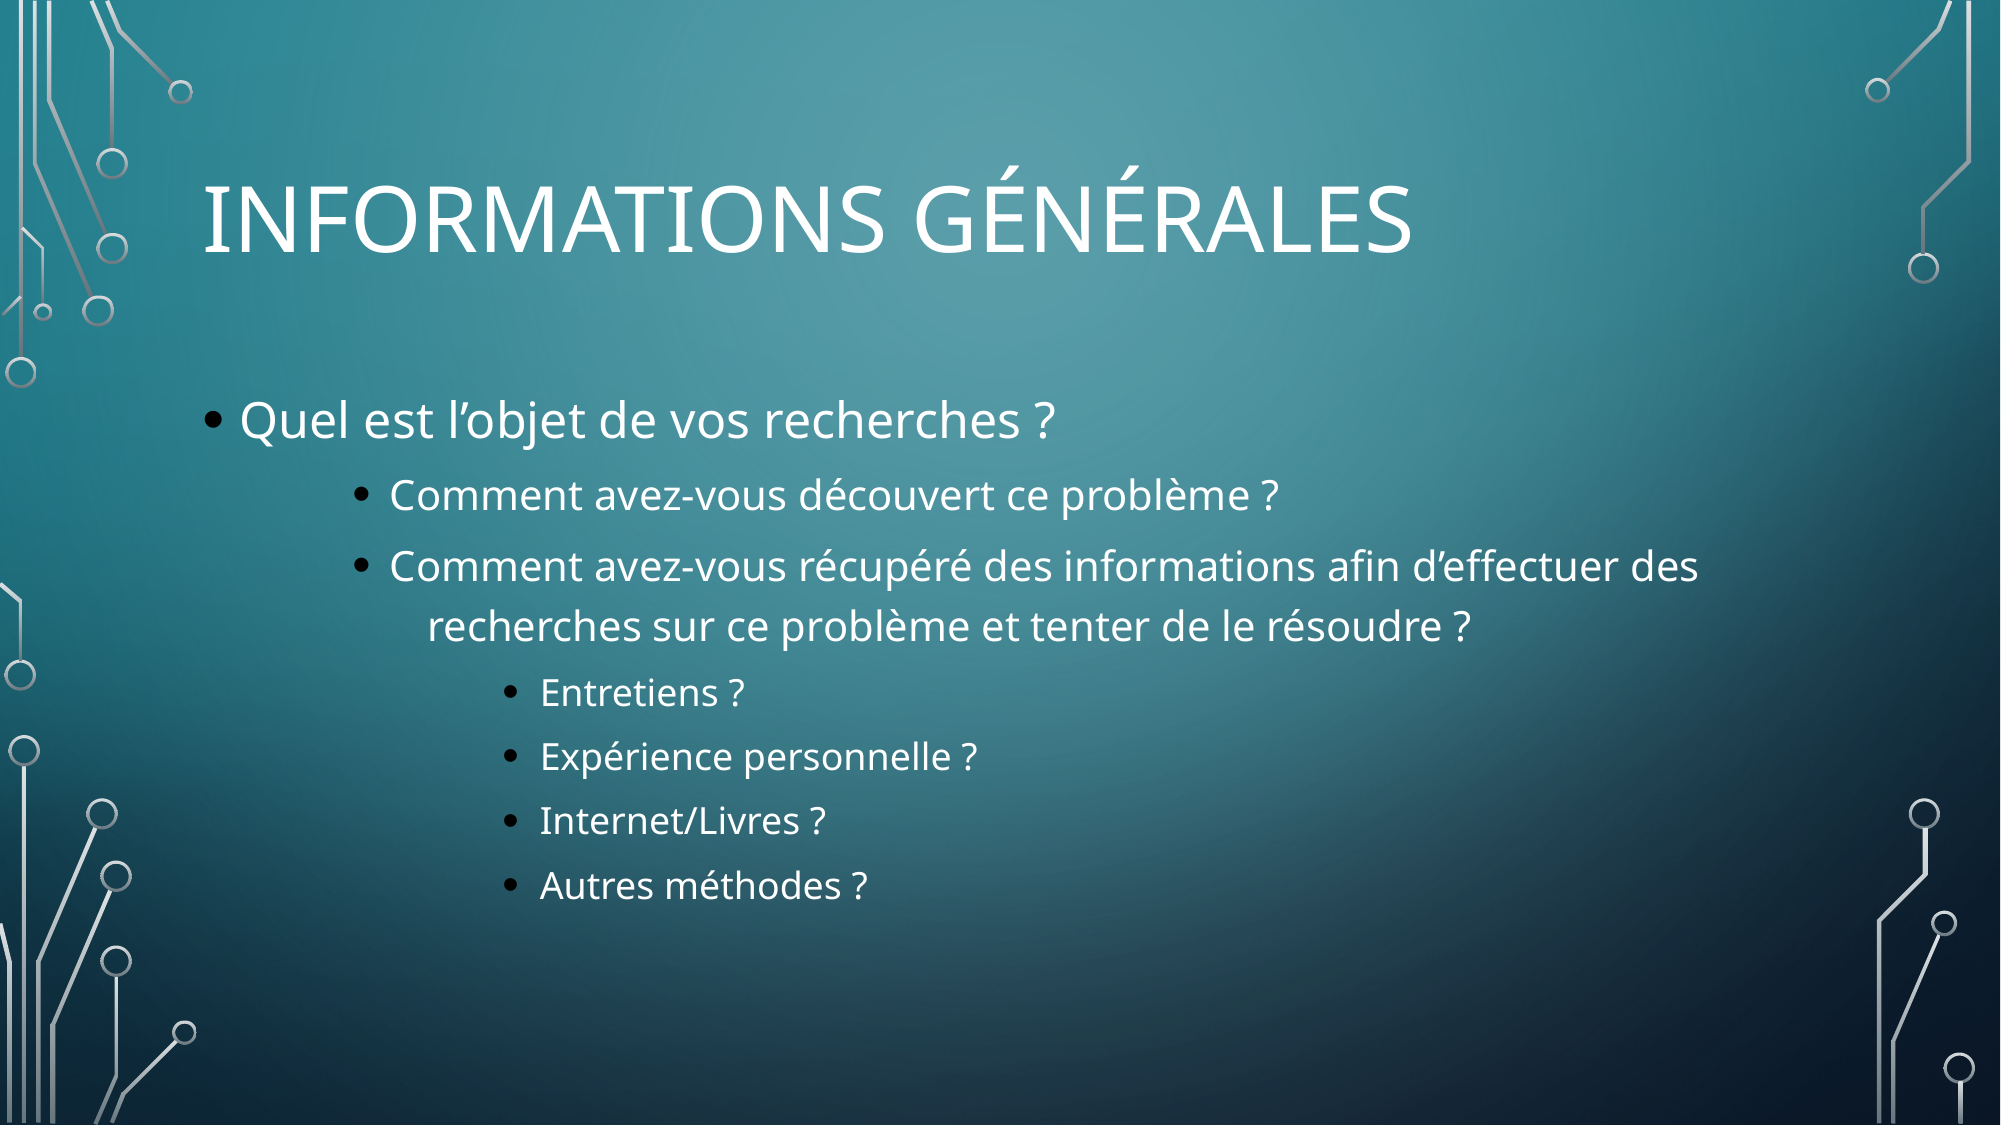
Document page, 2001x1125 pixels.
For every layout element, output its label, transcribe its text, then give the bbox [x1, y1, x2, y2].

list Quel est l’objet de vos recherches ? Comment avez-vous découvert ce problème ? Comment avez-vous récupéré des informations afin d’effectuer des recherches sur ce problème et tenter de le résoudre ? Entretiens ? Expérience personnelle ? Internet/Livres ? Autres méthodes ? [187, 369, 1813, 951]
title Informations générales [187, 101, 1813, 344]
